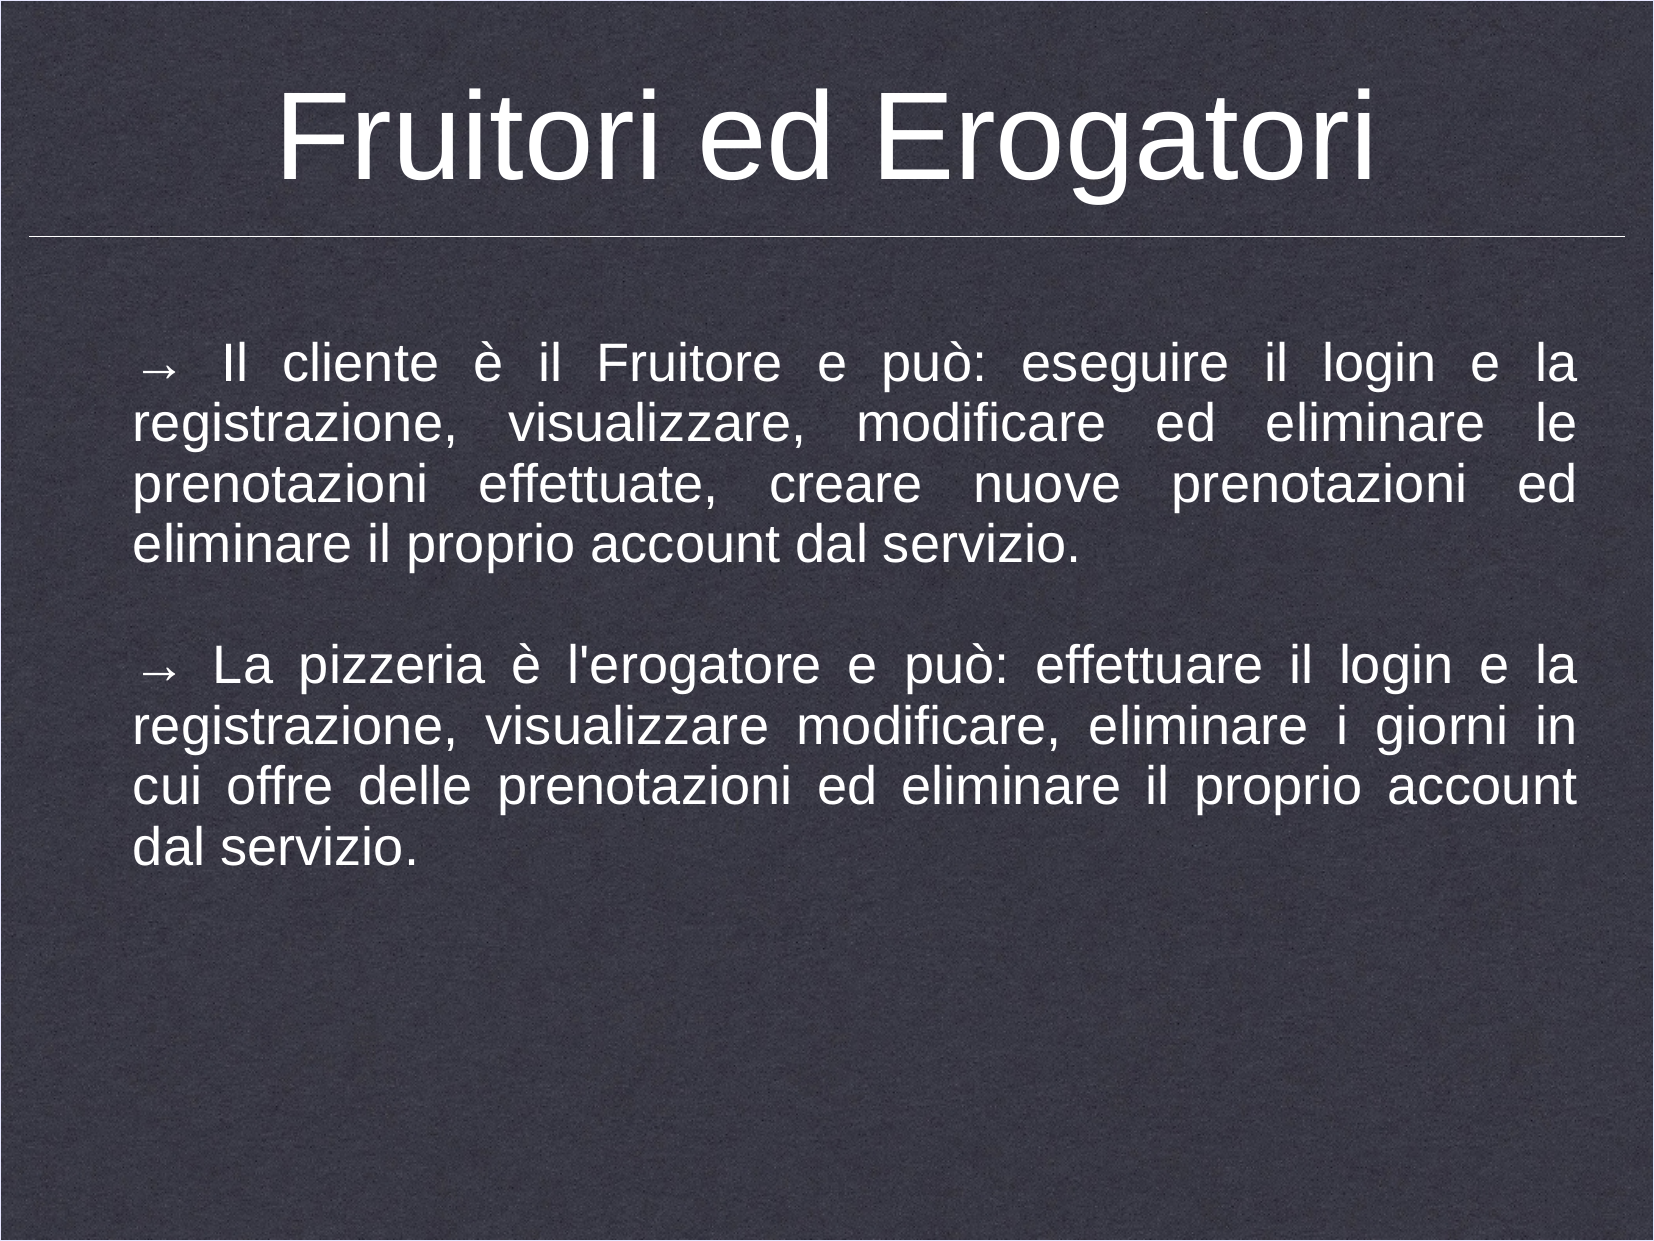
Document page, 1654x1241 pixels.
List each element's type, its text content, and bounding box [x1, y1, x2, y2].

text_box [0, 0, 1654, 1241]
text_box → Il cliente è il Fruitore e può: eseguire il login e la registrazione, visualizzare, modificare ed eliminare le prenotazioni effettuate, creare nuove prenotazioni ed eliminare il proprio account dal servizio. → La pizzeria è l'erogatore e può: effettuare il login e la registrazione, visualizzare modificare, eliminare i giorni in cui offre delle prenotazioni ed eliminare il proprio account dal servizio. [118, 324, 1595, 1053]
text_box Fruitori ed Erogatori [147, 59, 1506, 214]
